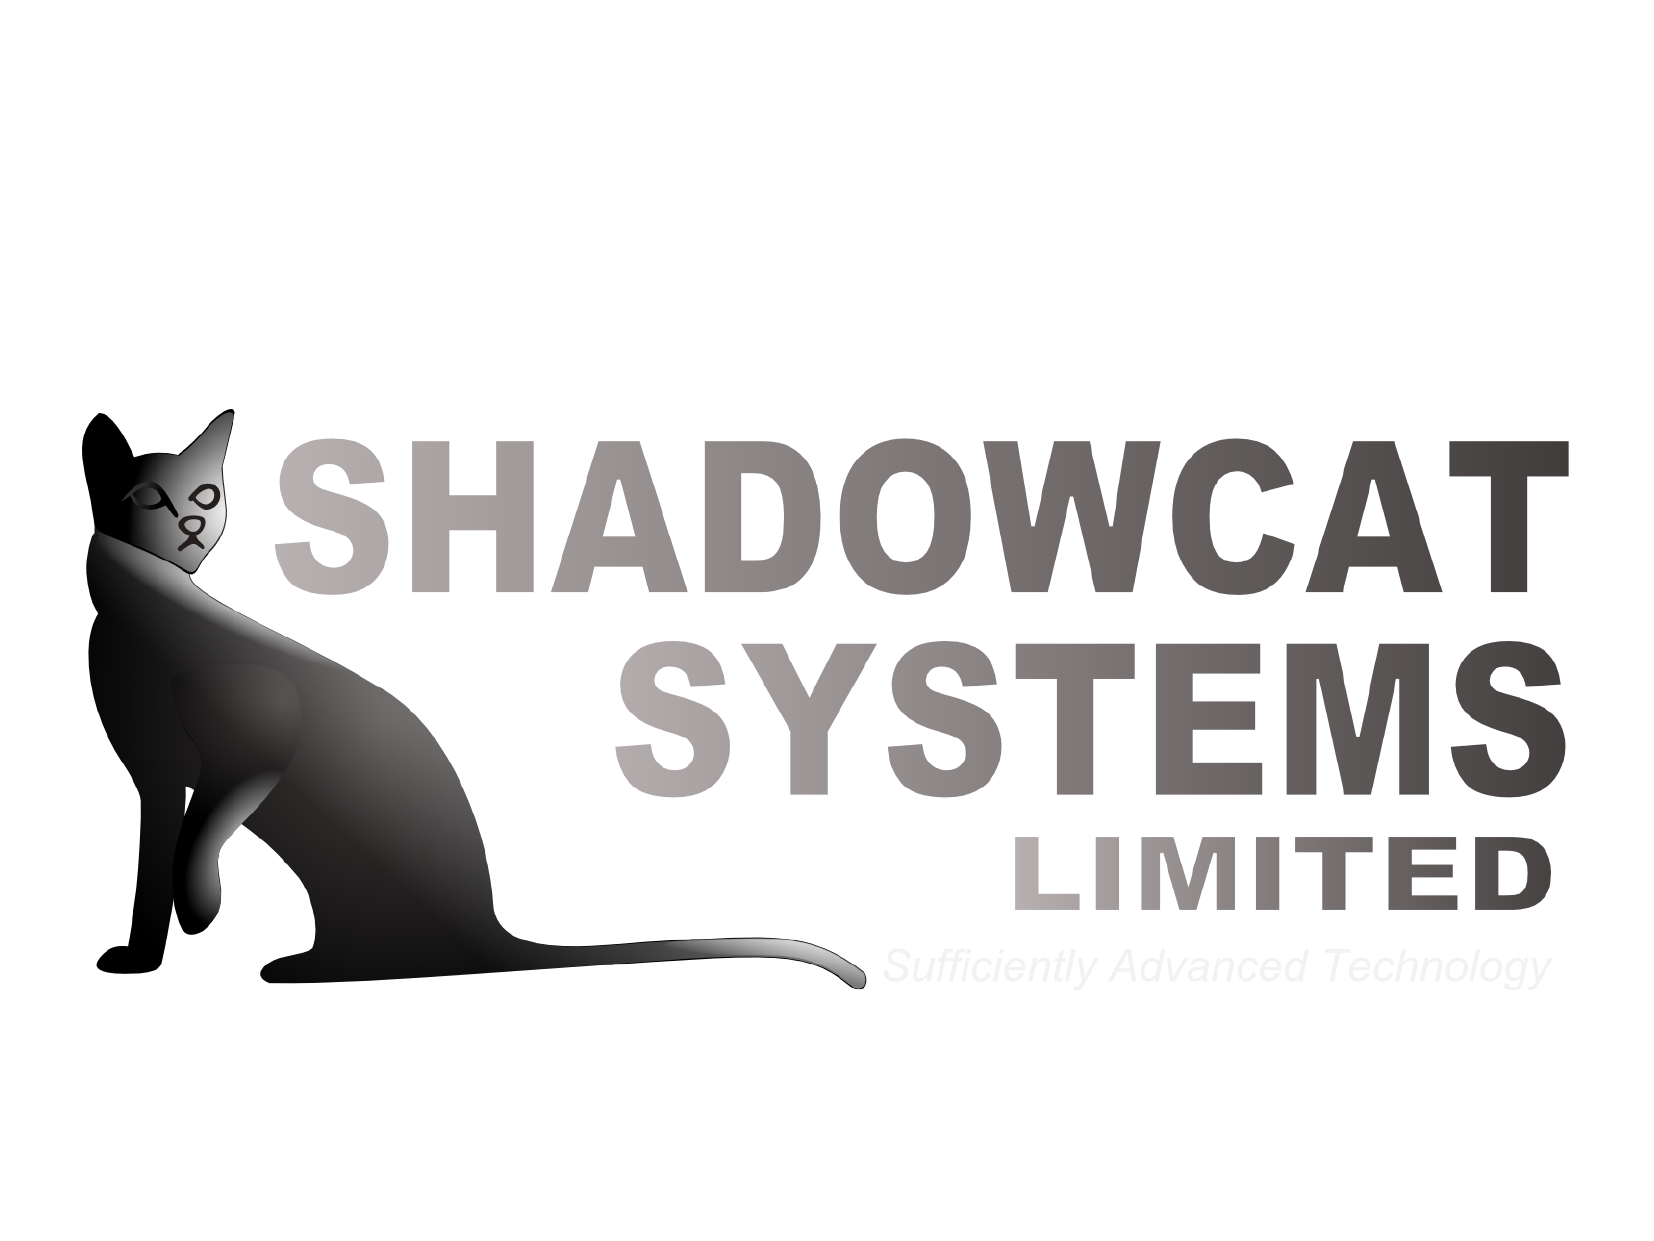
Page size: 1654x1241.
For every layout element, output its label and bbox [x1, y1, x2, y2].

picture [82, 409, 1571, 990]
